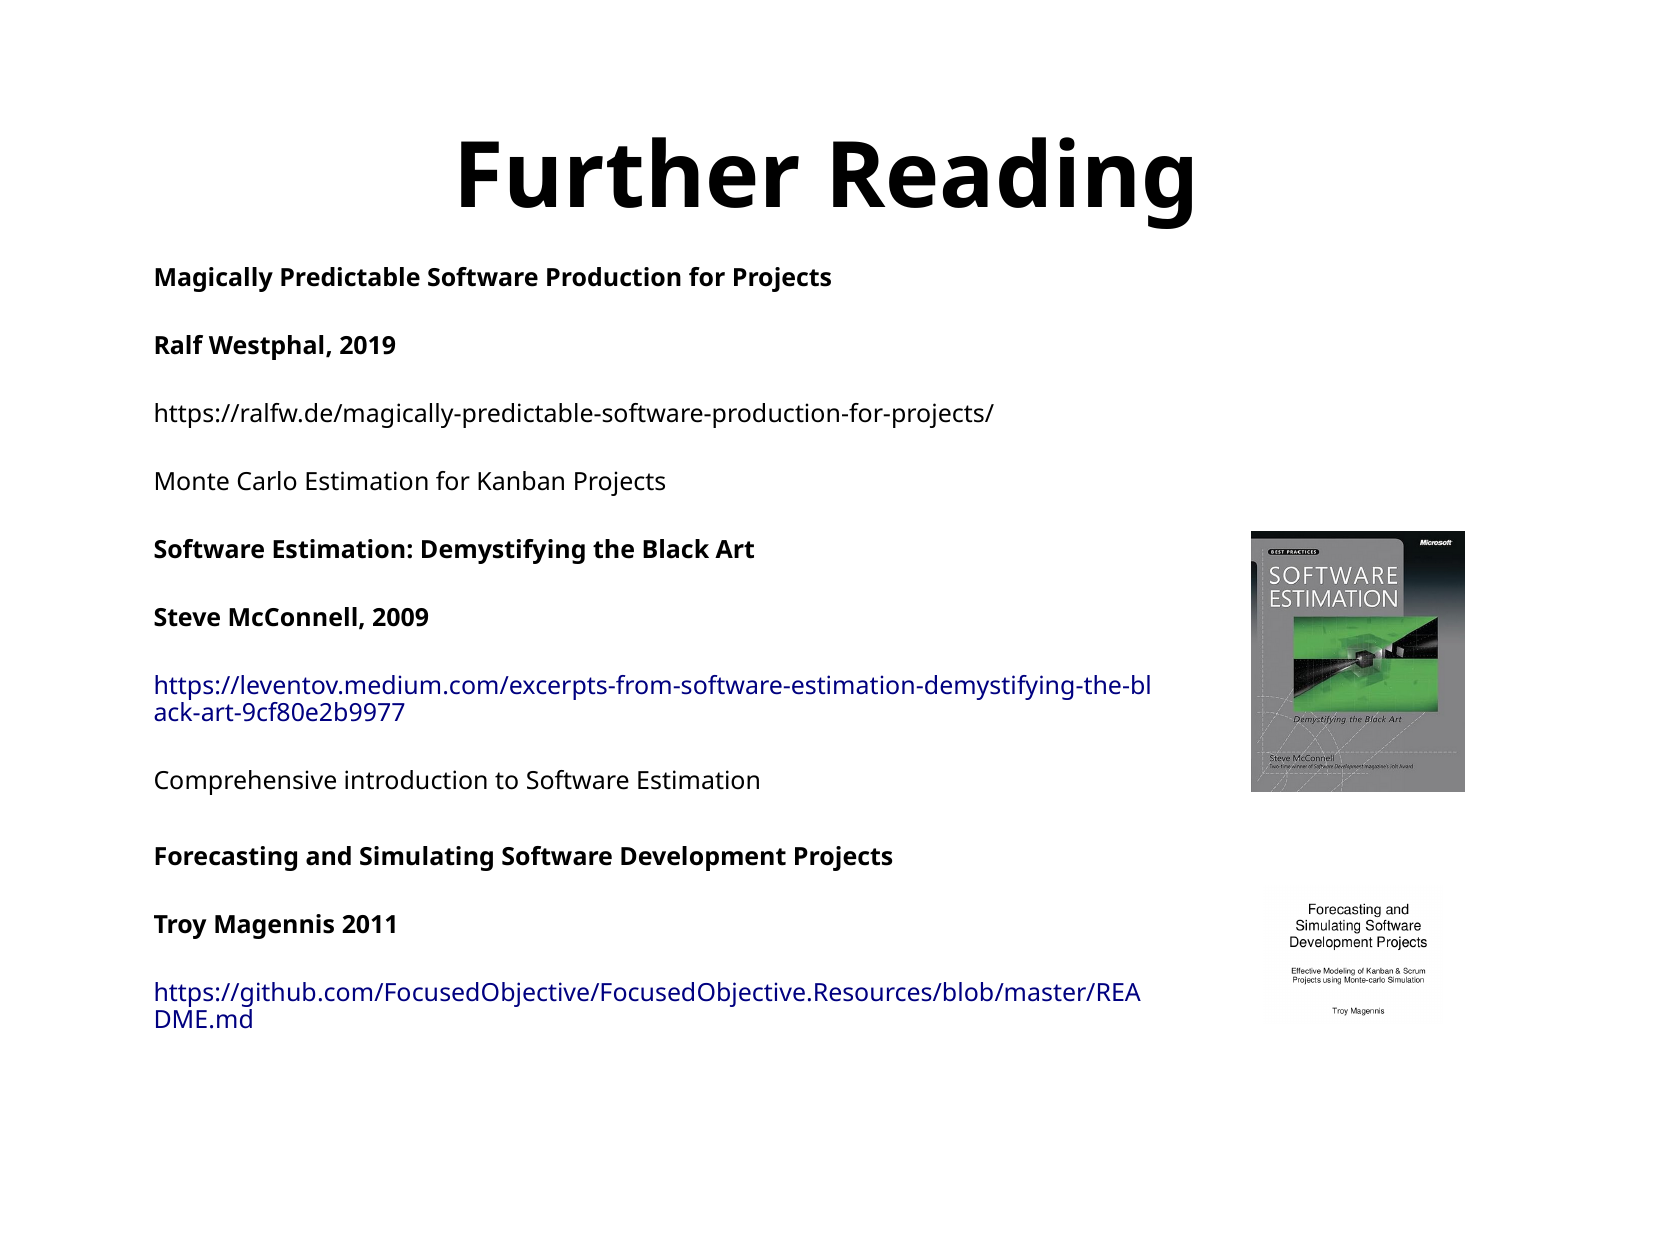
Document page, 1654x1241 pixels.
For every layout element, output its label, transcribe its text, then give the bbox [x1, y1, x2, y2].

text_box Forecasting and Simulating Software Development Projects Troy Magennis 2011 https://github.com/FocusedObjective/FocusedObjective.Resources/blob/master/README.md [153, 838, 1158, 1122]
title Further Reading [224, 37, 1430, 308]
picture [1251, 531, 1465, 792]
text_box Software Estimation: Demystifying the Black Art Steve McConnell, 2009 https://leventov.medium.com/excerpts-from-software-estimation-demystifying-the-black-art-9cf80e2b9977 Comprehensive introduction to Software Estimation [153, 531, 1158, 815]
text_box Magically Predictable Software Production for Projects Ralf Westphal, 2019 https://ralfw.de/magically-predictable-software-production-for-projects/ Monte Carlo Estimation for Kanban Projects [153, 259, 1158, 531]
picture [1263, 885, 1443, 1024]
